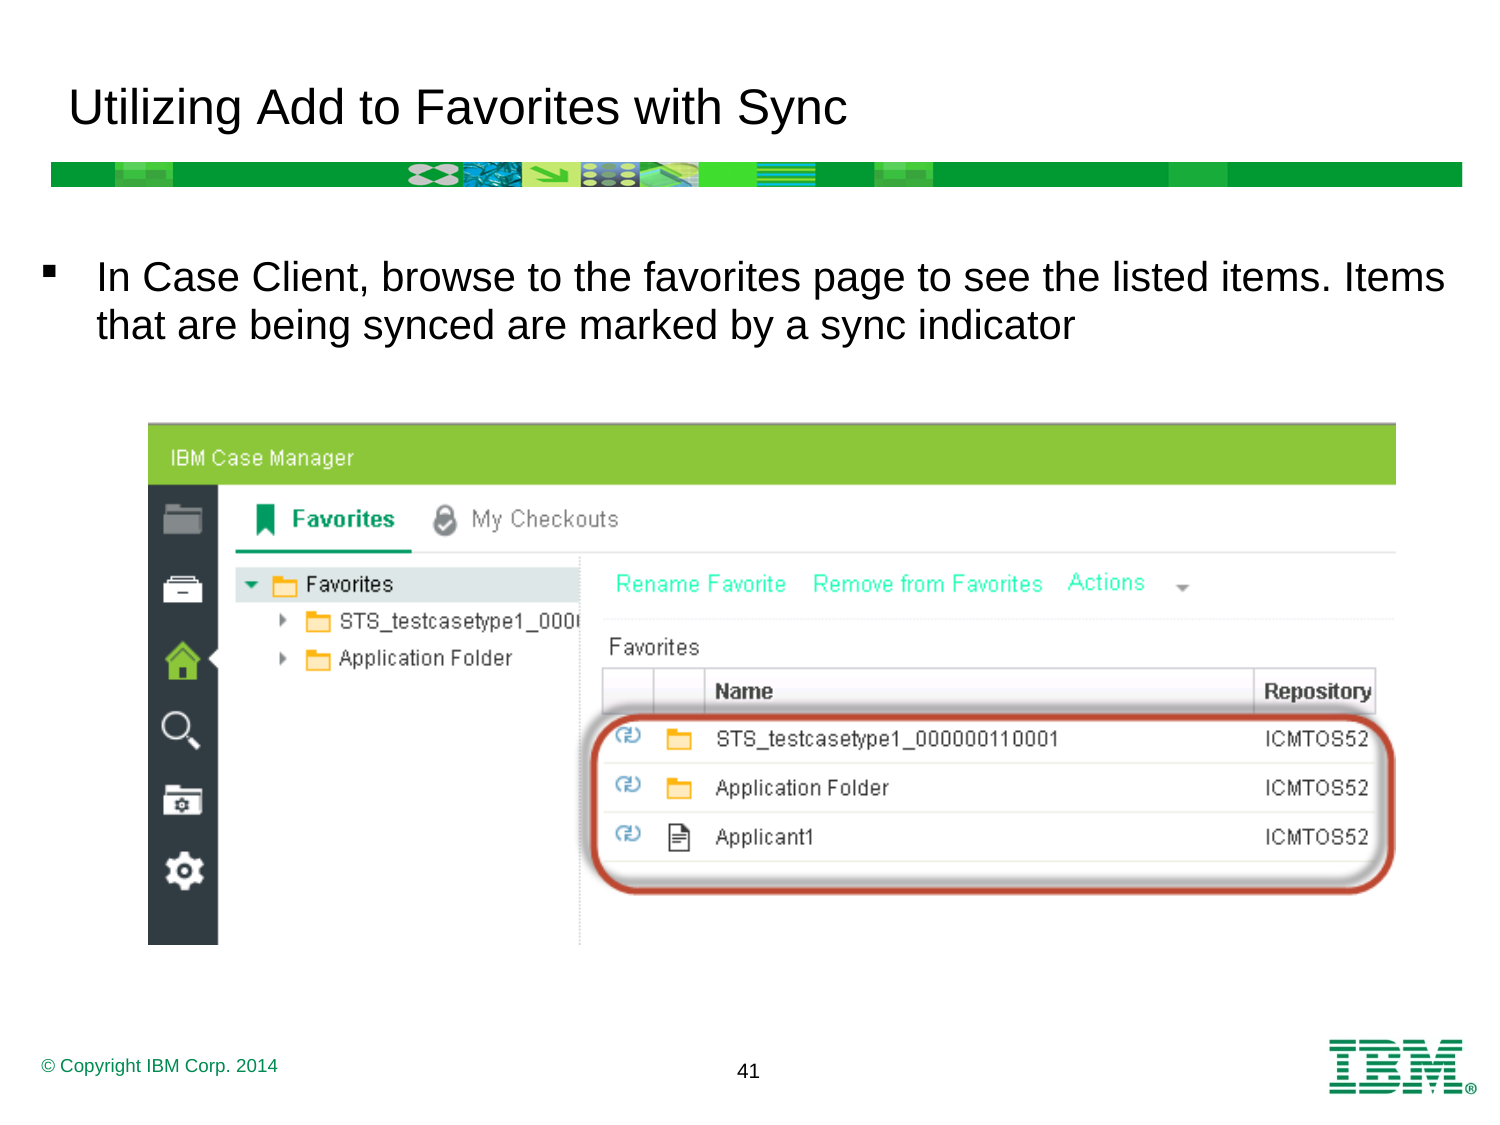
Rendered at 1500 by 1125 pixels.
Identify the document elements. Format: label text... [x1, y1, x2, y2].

picture [148, 422, 1396, 946]
title Utilizing Add to Favorites with Sync [53, 69, 1239, 144]
list In Case Client, browse to the favorites page to see the listed items. Items that are being synced are marked by a sync indicator [24, 243, 1463, 1038]
picture [1327, 1037, 1479, 1096]
picture [50, 161, 1463, 189]
